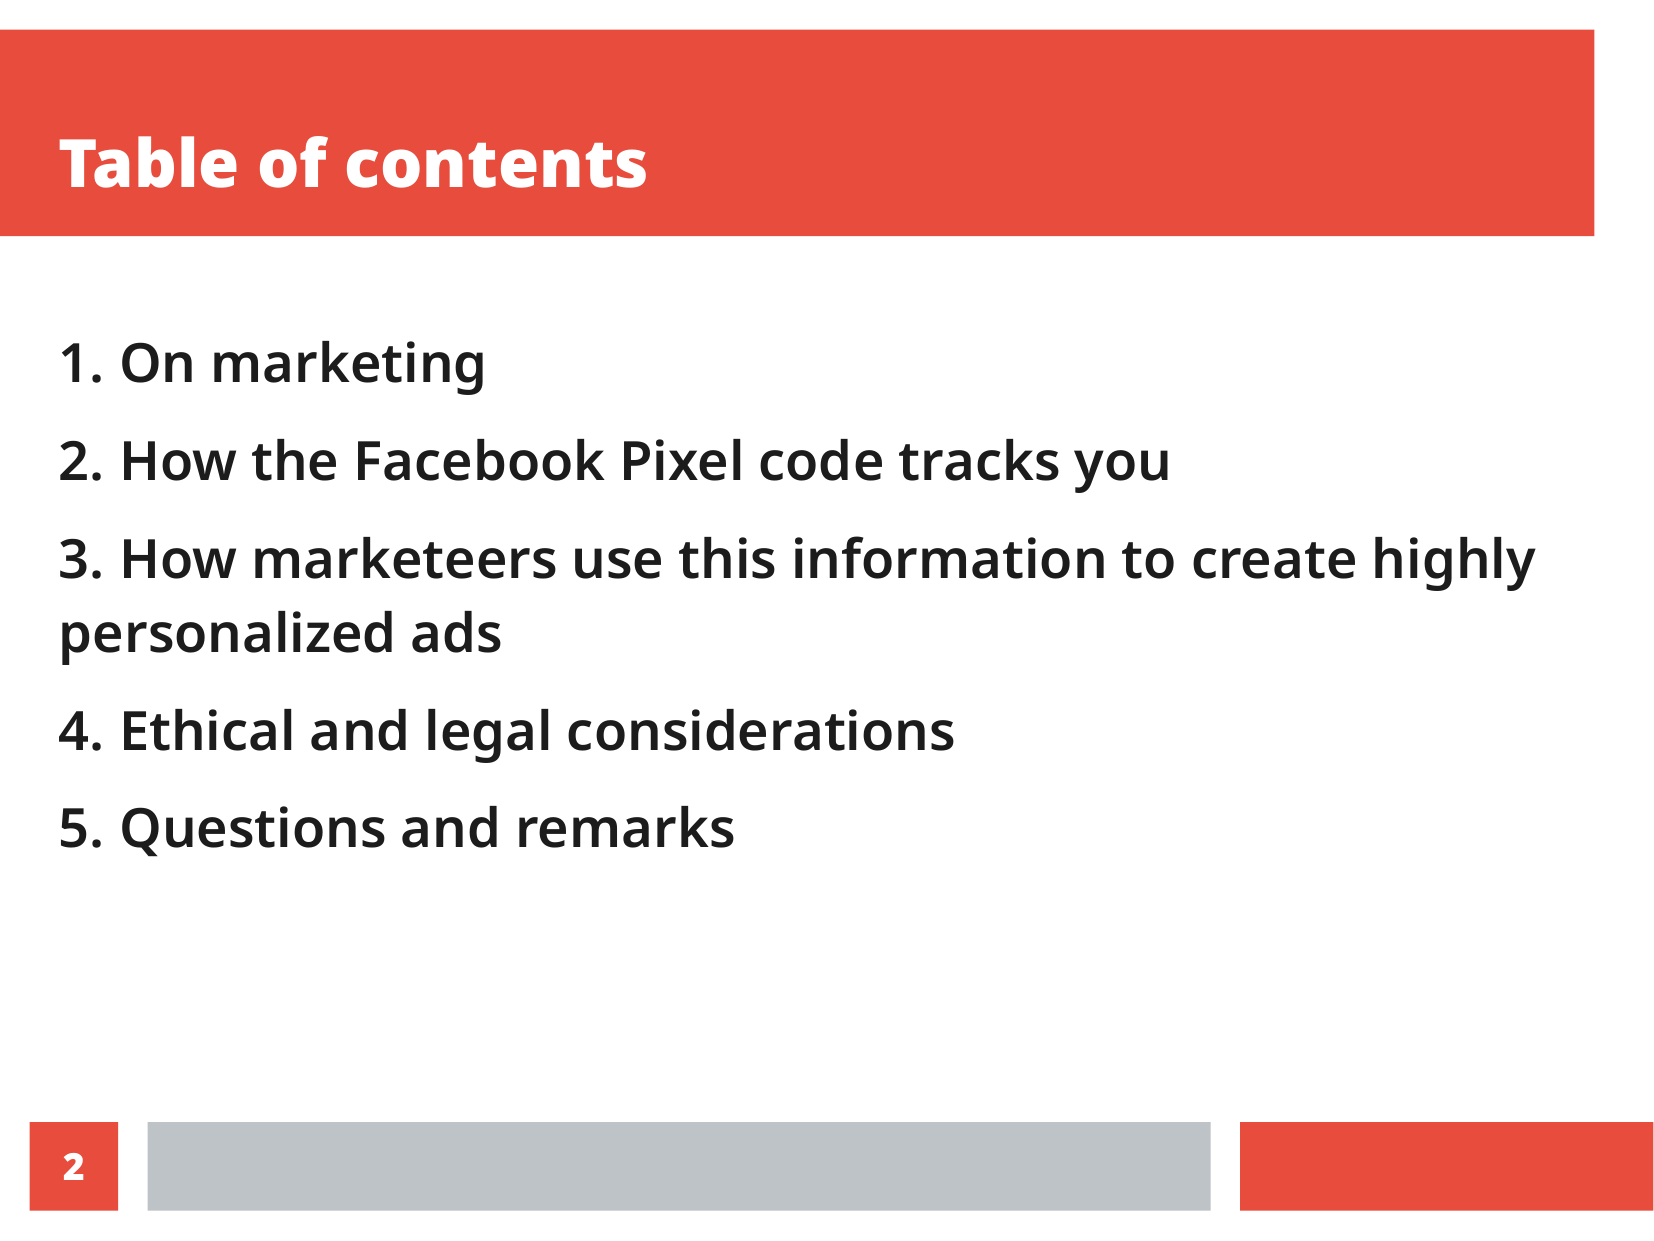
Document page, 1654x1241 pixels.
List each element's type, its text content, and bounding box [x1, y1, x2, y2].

title Table of contents [59, 59, 1595, 207]
list 1. On marketing 2. How the Facebook Pixel code tracks you 3. How marketeers use this information to create highly personalized ads 4. Ethical and legal considerations 5. Questions and remarks [59, 324, 1565, 1093]
